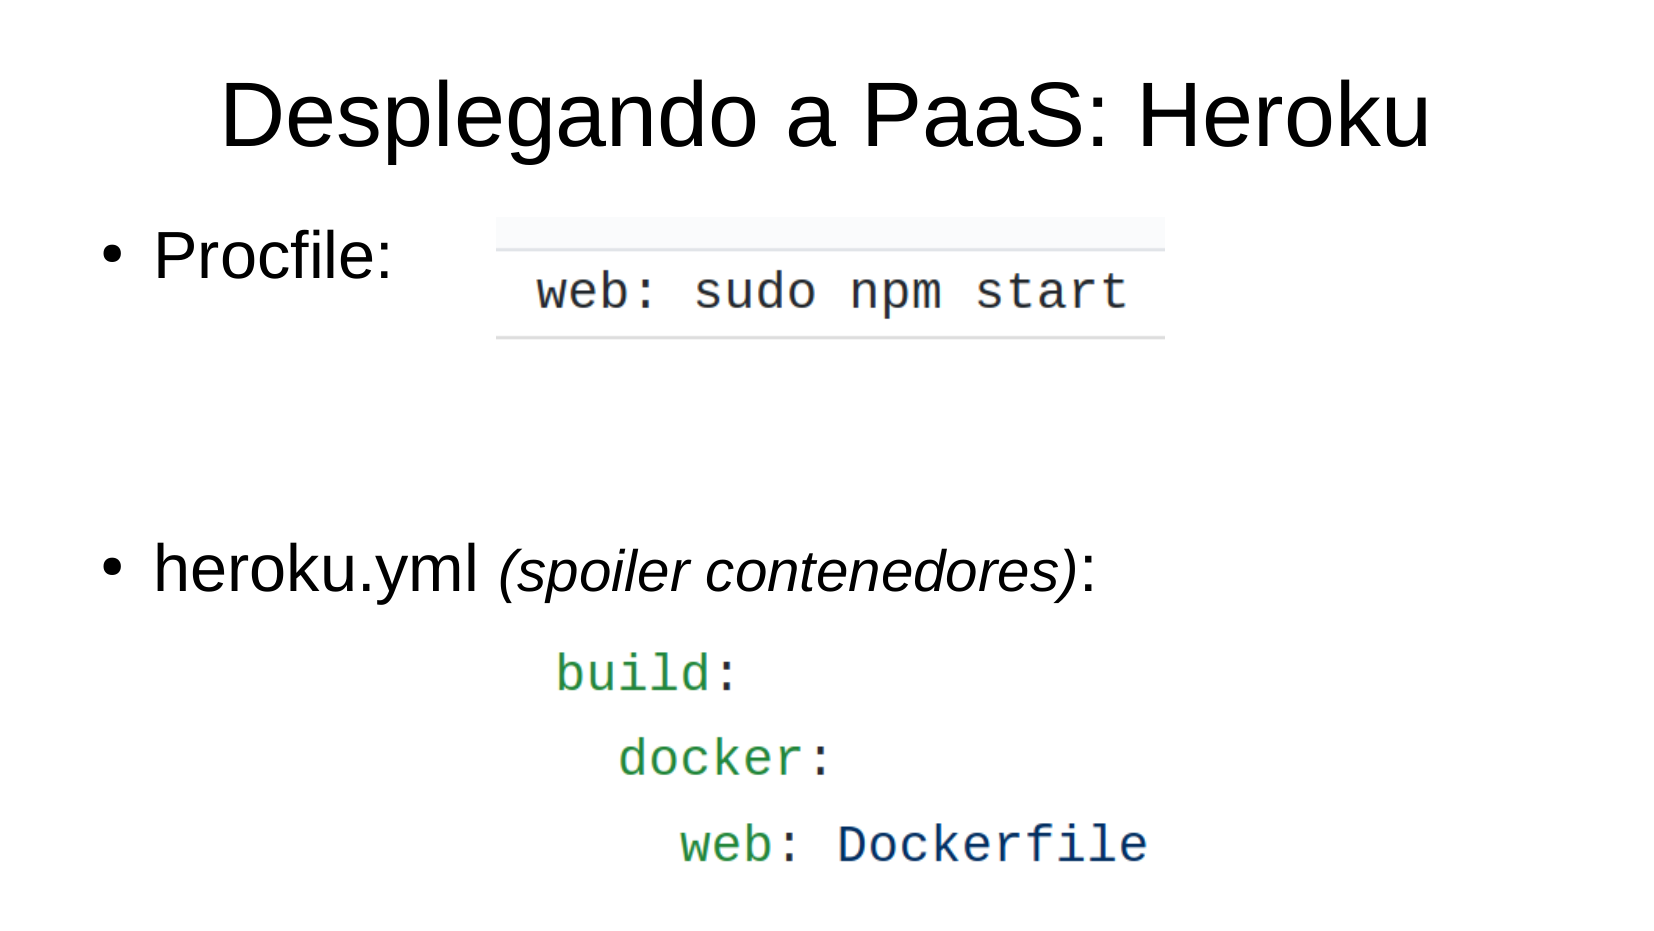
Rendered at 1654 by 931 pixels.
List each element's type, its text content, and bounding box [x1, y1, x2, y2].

title Desplegando a PaaS: Heroku [82, 37, 1571, 193]
picture [505, 637, 1170, 888]
picture [496, 217, 1165, 396]
list Procfile: heroku.yml (spoiler contenedores): [82, 217, 1571, 758]
